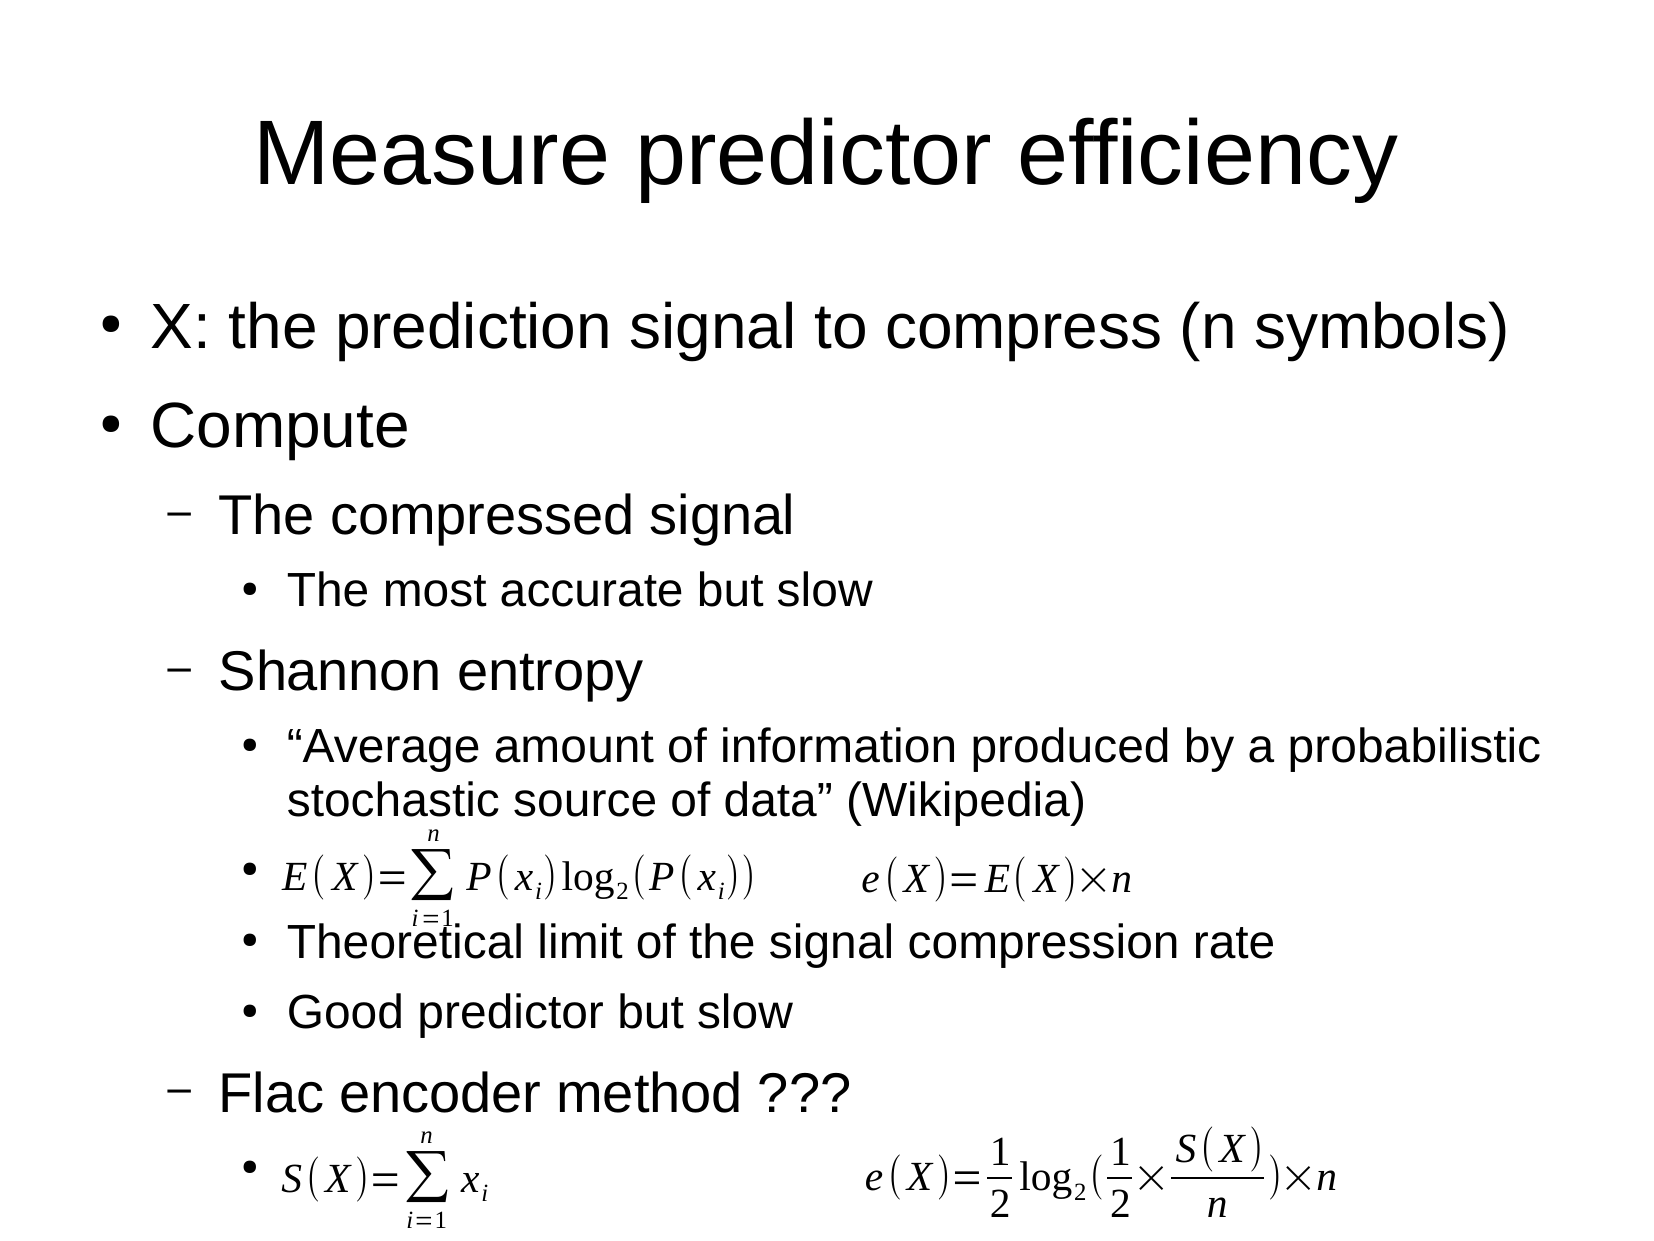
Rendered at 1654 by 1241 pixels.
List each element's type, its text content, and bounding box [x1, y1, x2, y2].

chart [858, 1125, 1344, 1227]
list X: the prediction signal to compress (n symbols) Compute The compressed signal The most accurate but slow Shannon entropy “Average amount of information produced by a probabilistic stochastic source of data” (Wikipedia) Theoretical limit of the signal compression rate Good predictor but slow Flac encoder method ??? [82, 290, 1571, 1141]
chart [274, 819, 761, 932]
chart [273, 1121, 496, 1234]
chart [855, 854, 1139, 905]
title Measure predictor efficiency [82, 49, 1571, 257]
